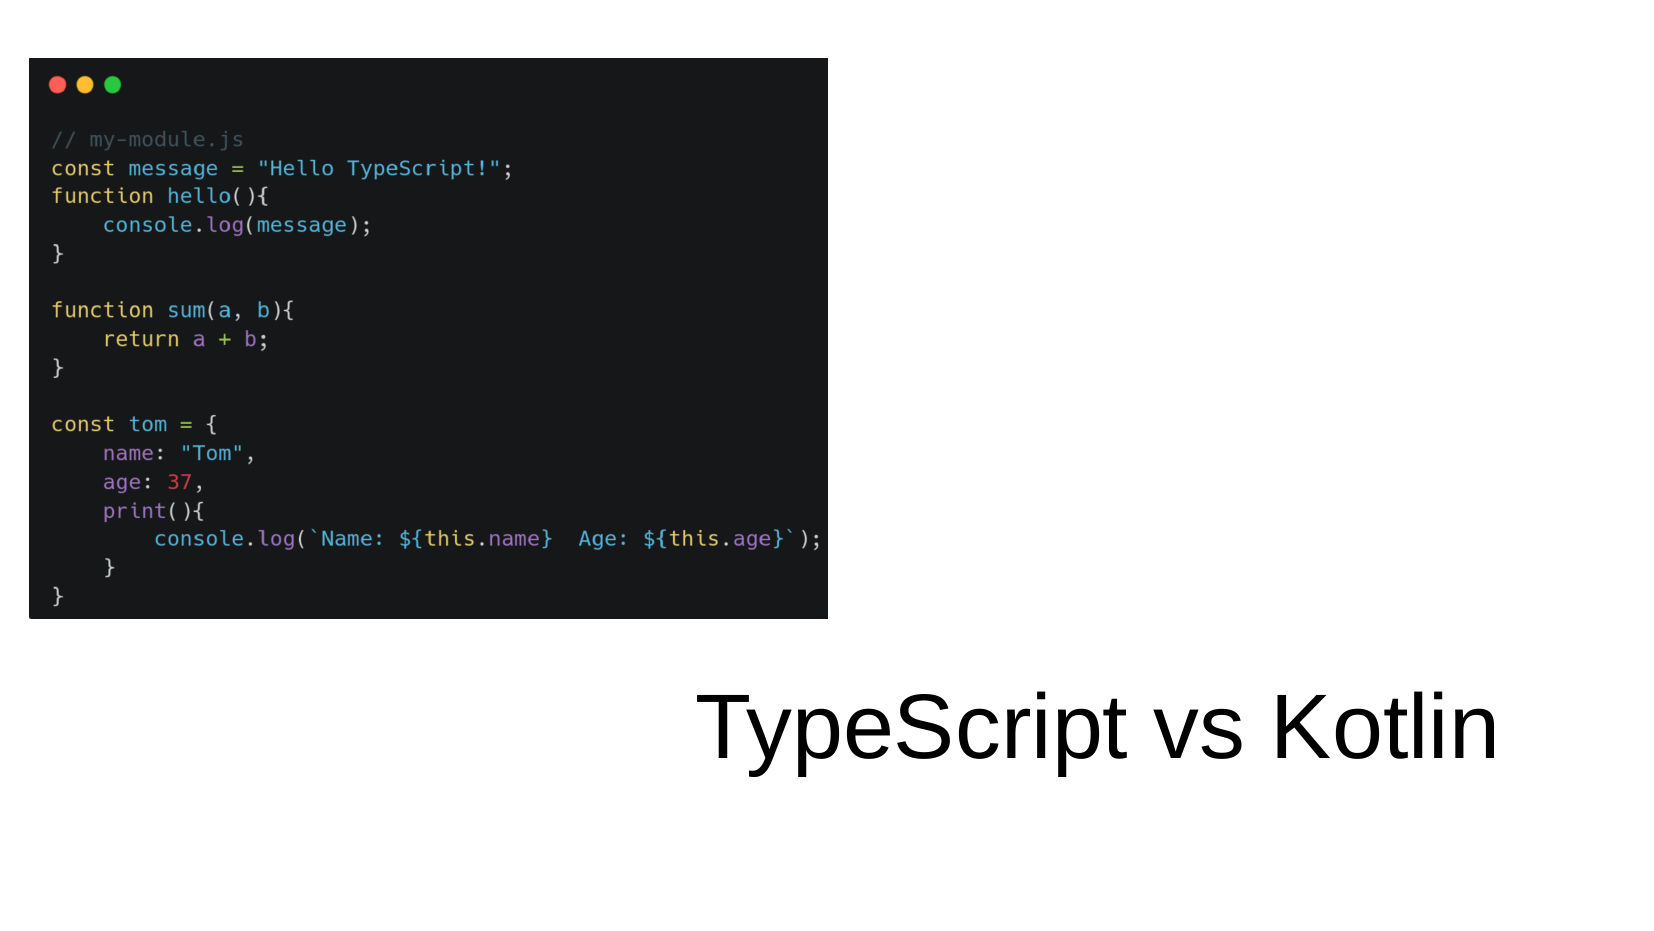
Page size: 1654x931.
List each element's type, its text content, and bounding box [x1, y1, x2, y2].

title TypeScript vs Kotlin [354, 649, 1654, 805]
picture [29, 58, 828, 619]
